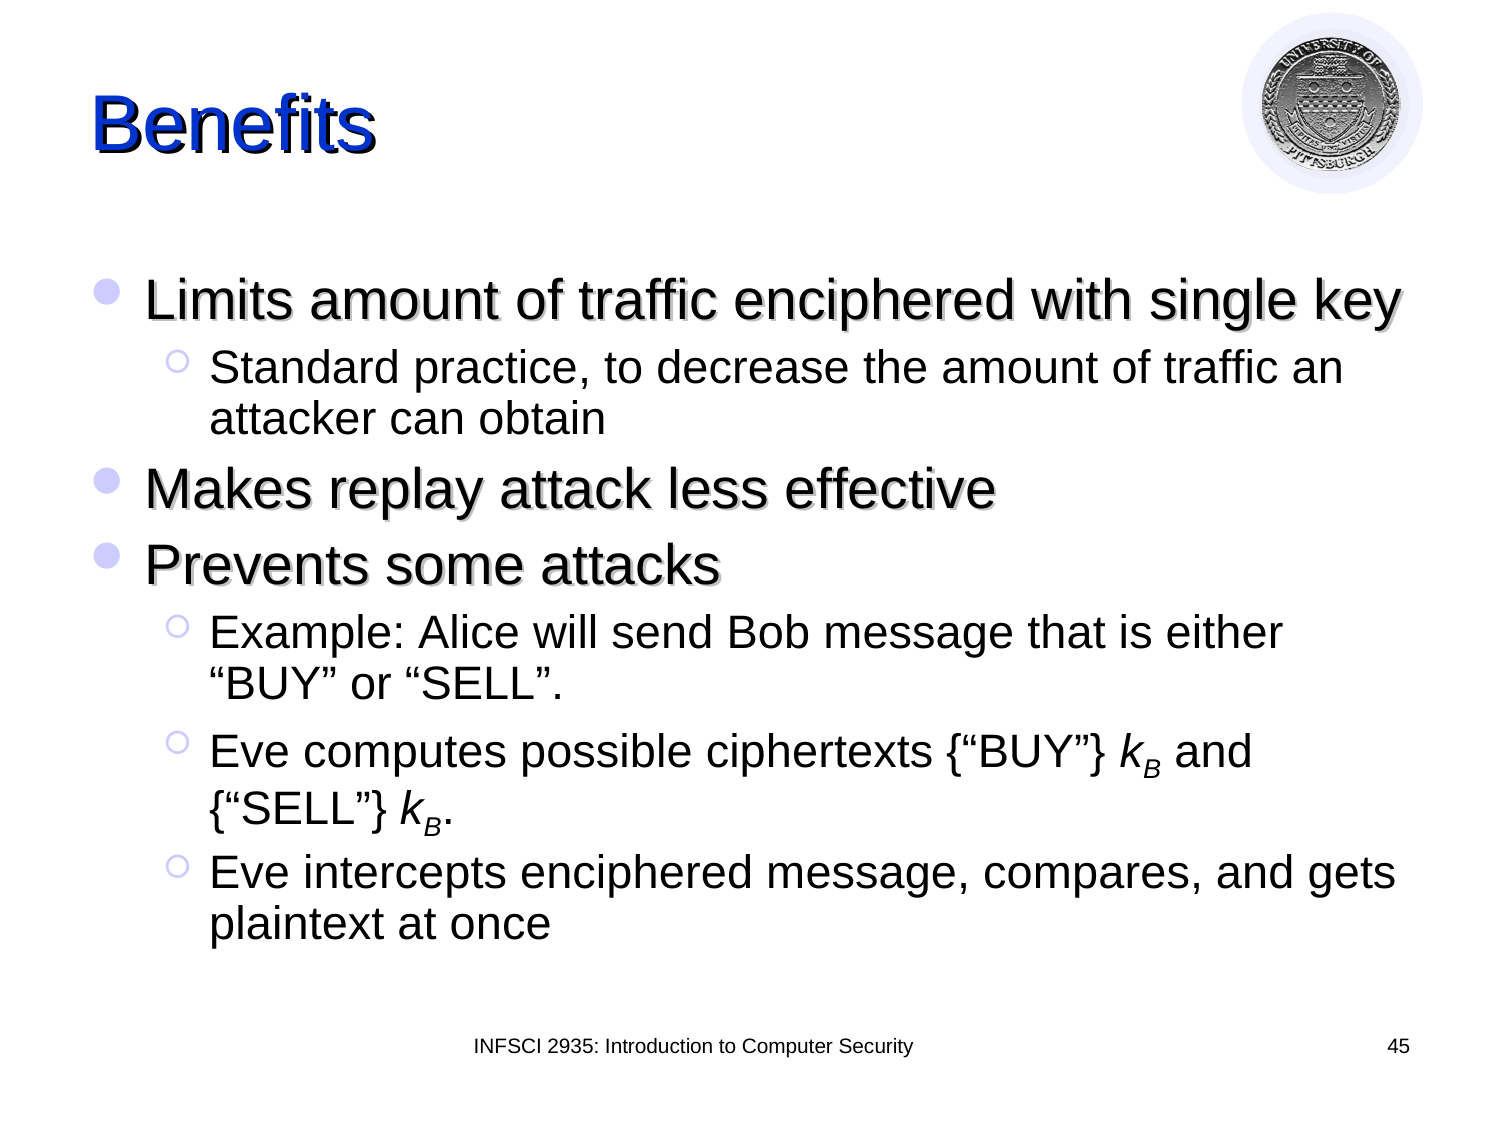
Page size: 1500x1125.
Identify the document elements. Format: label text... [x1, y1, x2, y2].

list Limits amount of traffic enciphered with single key Standard practice, to decrease the amount of traffic an attacker can obtain Makes replay attack less effective Prevents some attacks Example: Alice will send Bob message that is either “BUY” or “SELL”. Eve computes possible ciphertexts {“BUY”} kB and {“SELL”} kB. Eve intercepts enciphered message, compares, and gets plaintext at once [75, 262, 1426, 1006]
title Benefits [75, 24, 1426, 213]
